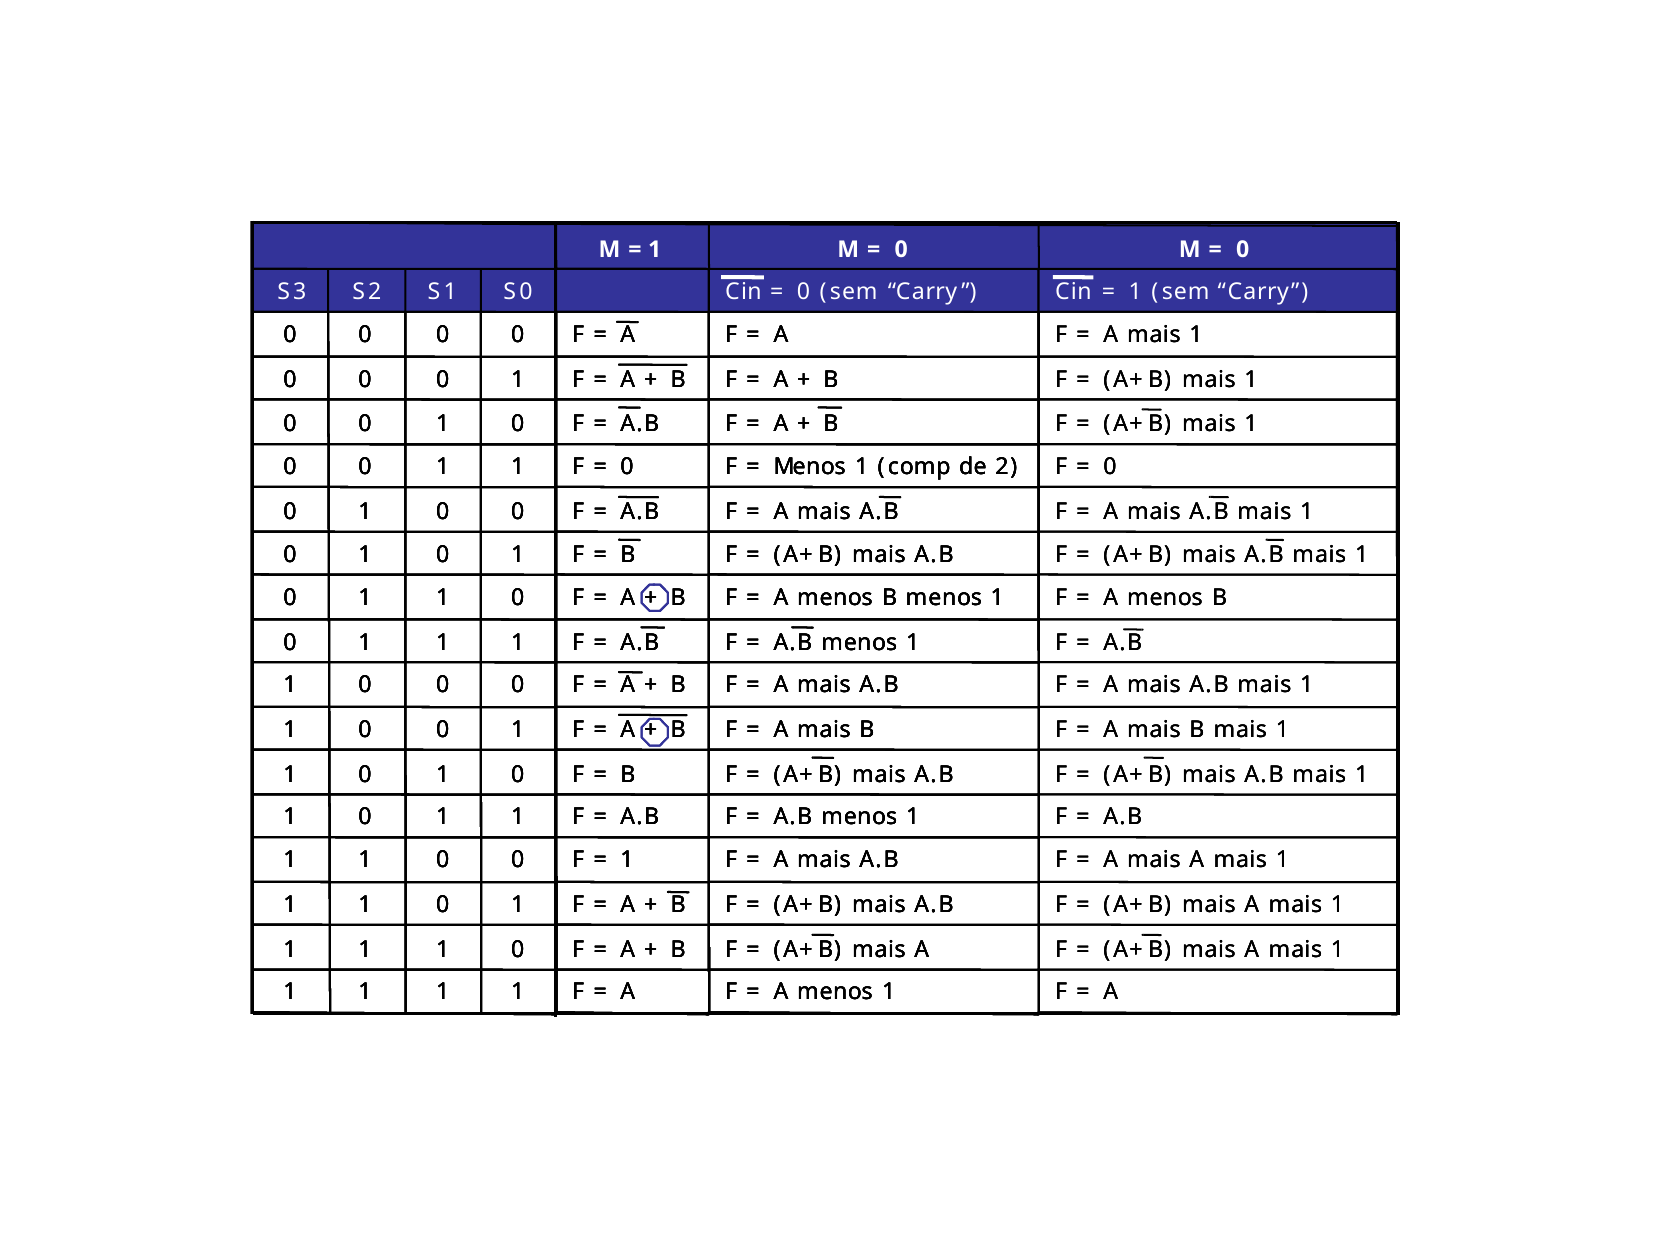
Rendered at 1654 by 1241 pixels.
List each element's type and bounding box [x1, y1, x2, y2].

picture [250, 219, 1403, 1022]
